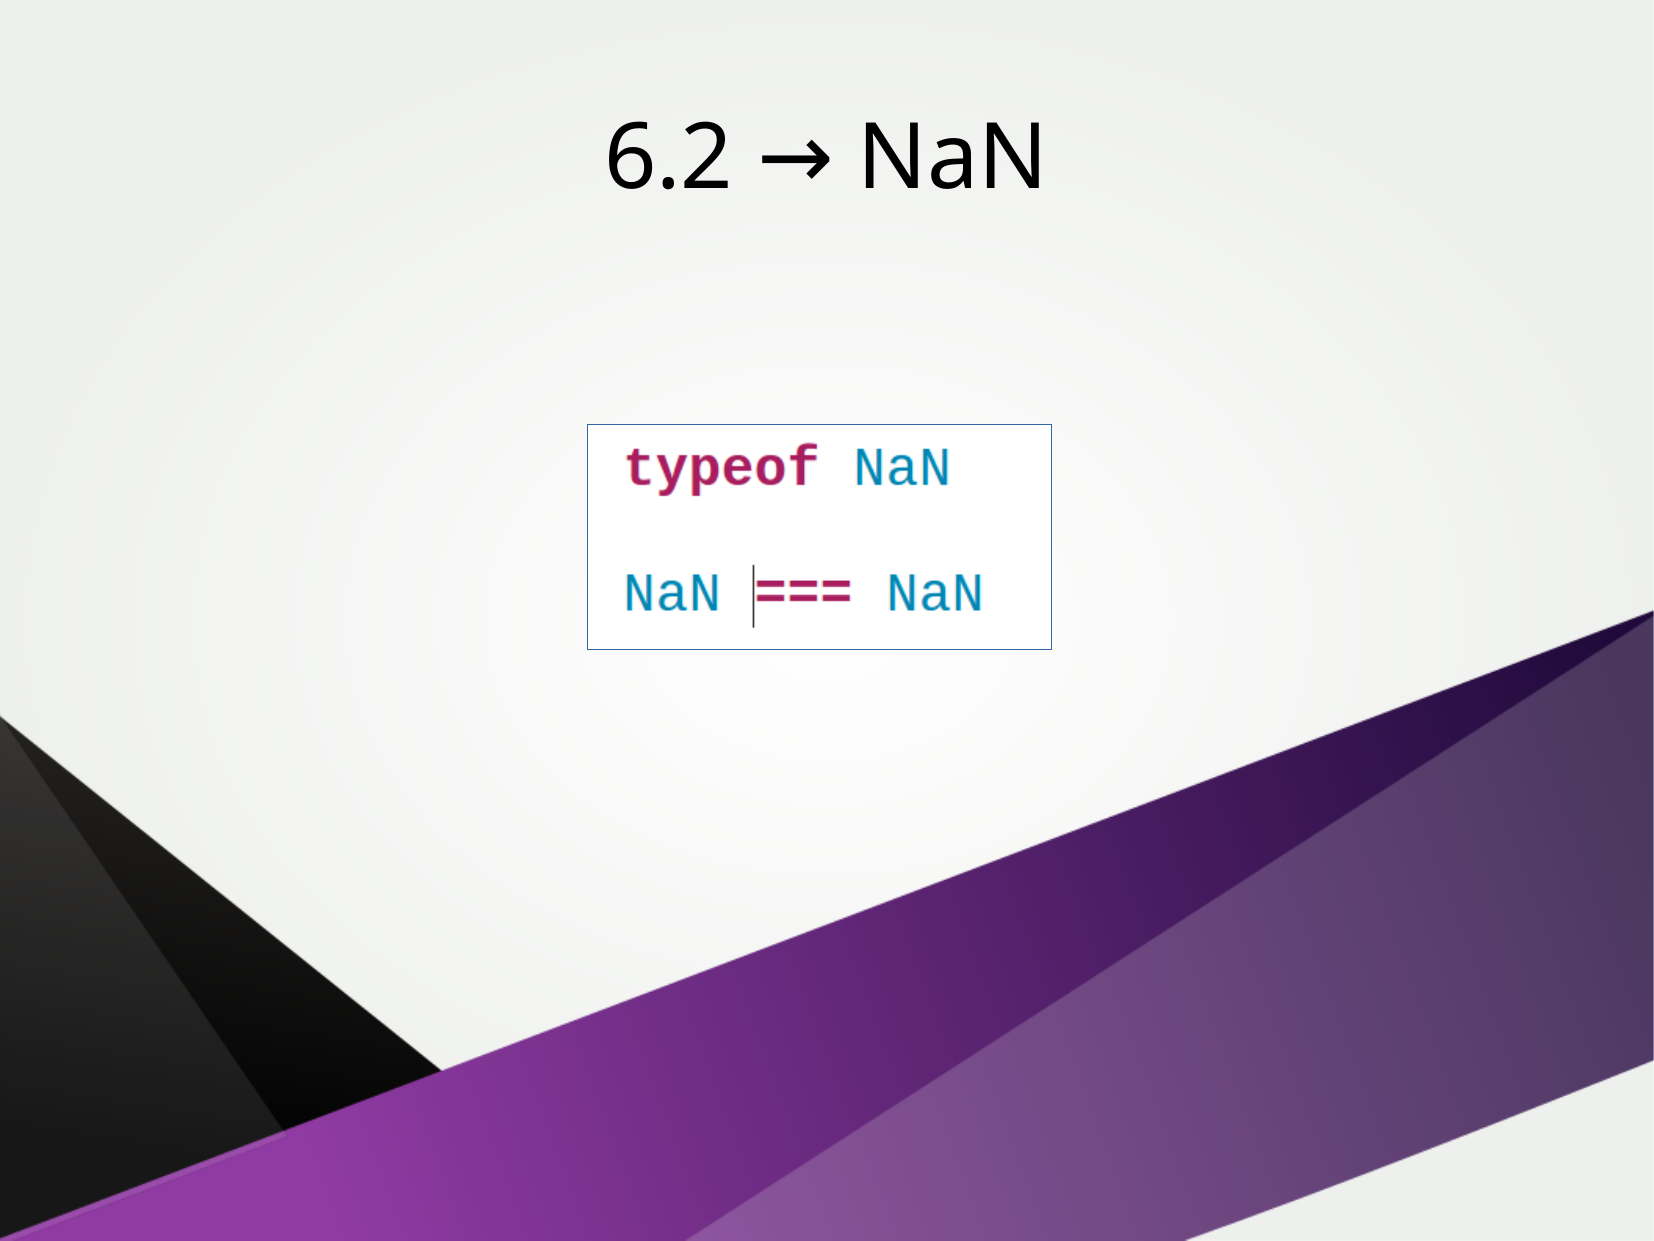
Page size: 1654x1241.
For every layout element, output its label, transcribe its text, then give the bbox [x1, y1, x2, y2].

title 6.2 → NaN [82, 49, 1571, 257]
picture [0, 0, 1654, 1241]
